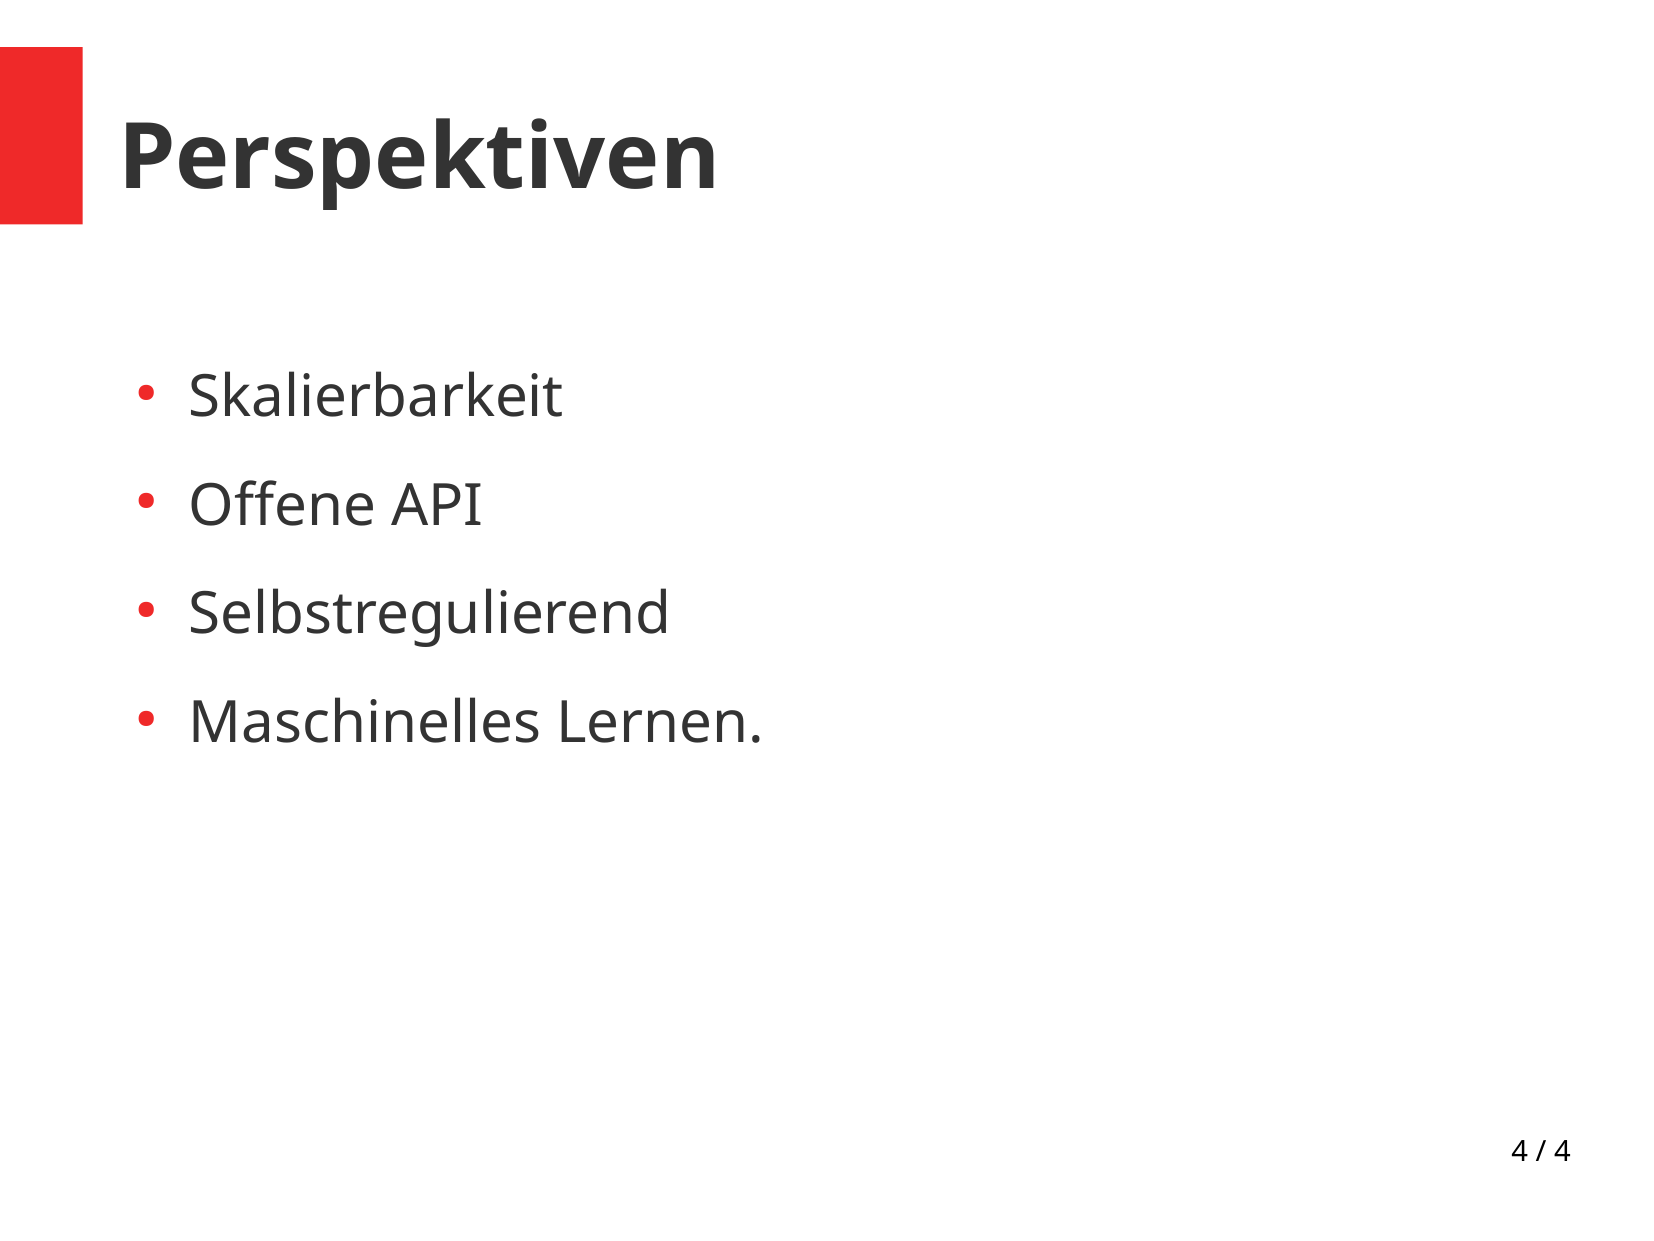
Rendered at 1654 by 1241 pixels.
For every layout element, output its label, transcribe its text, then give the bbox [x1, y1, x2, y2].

title Perspektiven [118, 49, 1571, 257]
list Skalierbarkeit Offene API Selbstregulierend Maschinelles Lernen. [118, 354, 1536, 1074]
